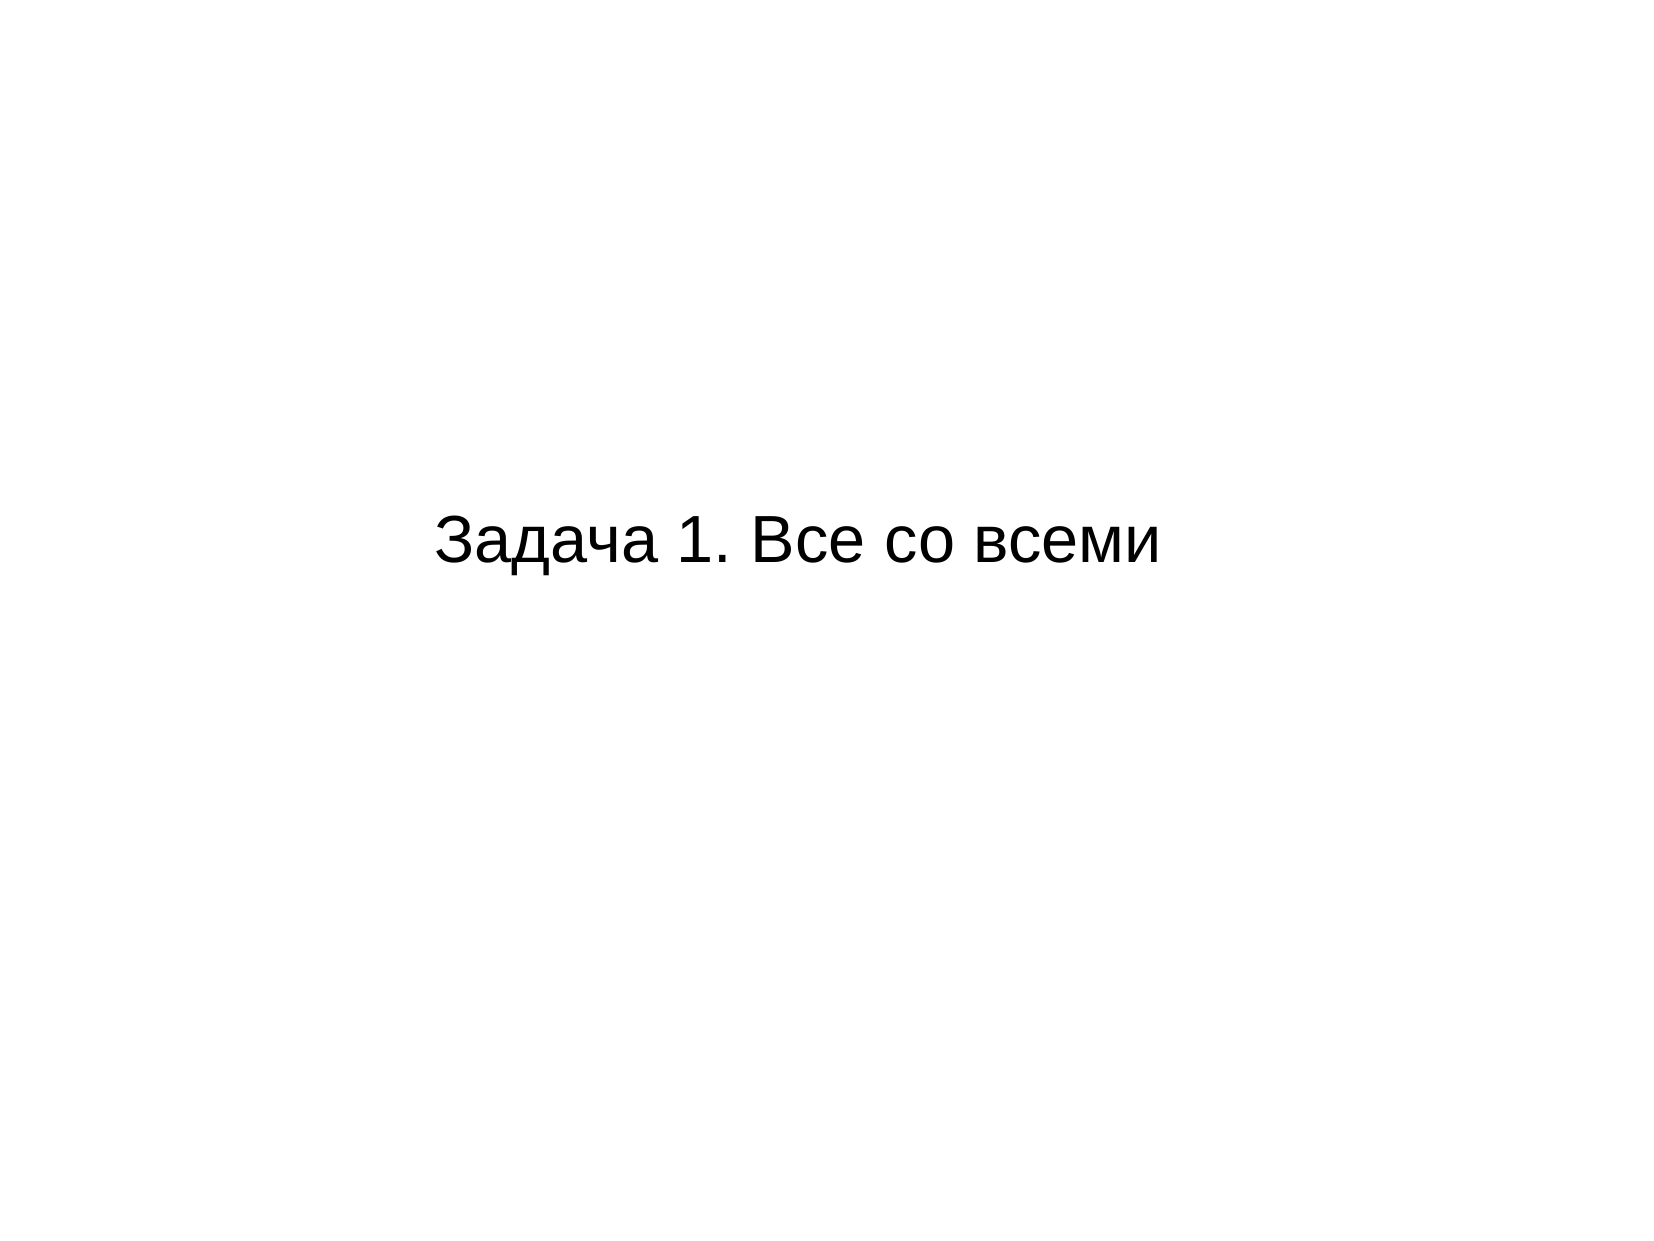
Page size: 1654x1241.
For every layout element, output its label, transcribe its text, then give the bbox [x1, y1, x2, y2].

text_box Задача 1. Все со всеми [420, 495, 1471, 660]
